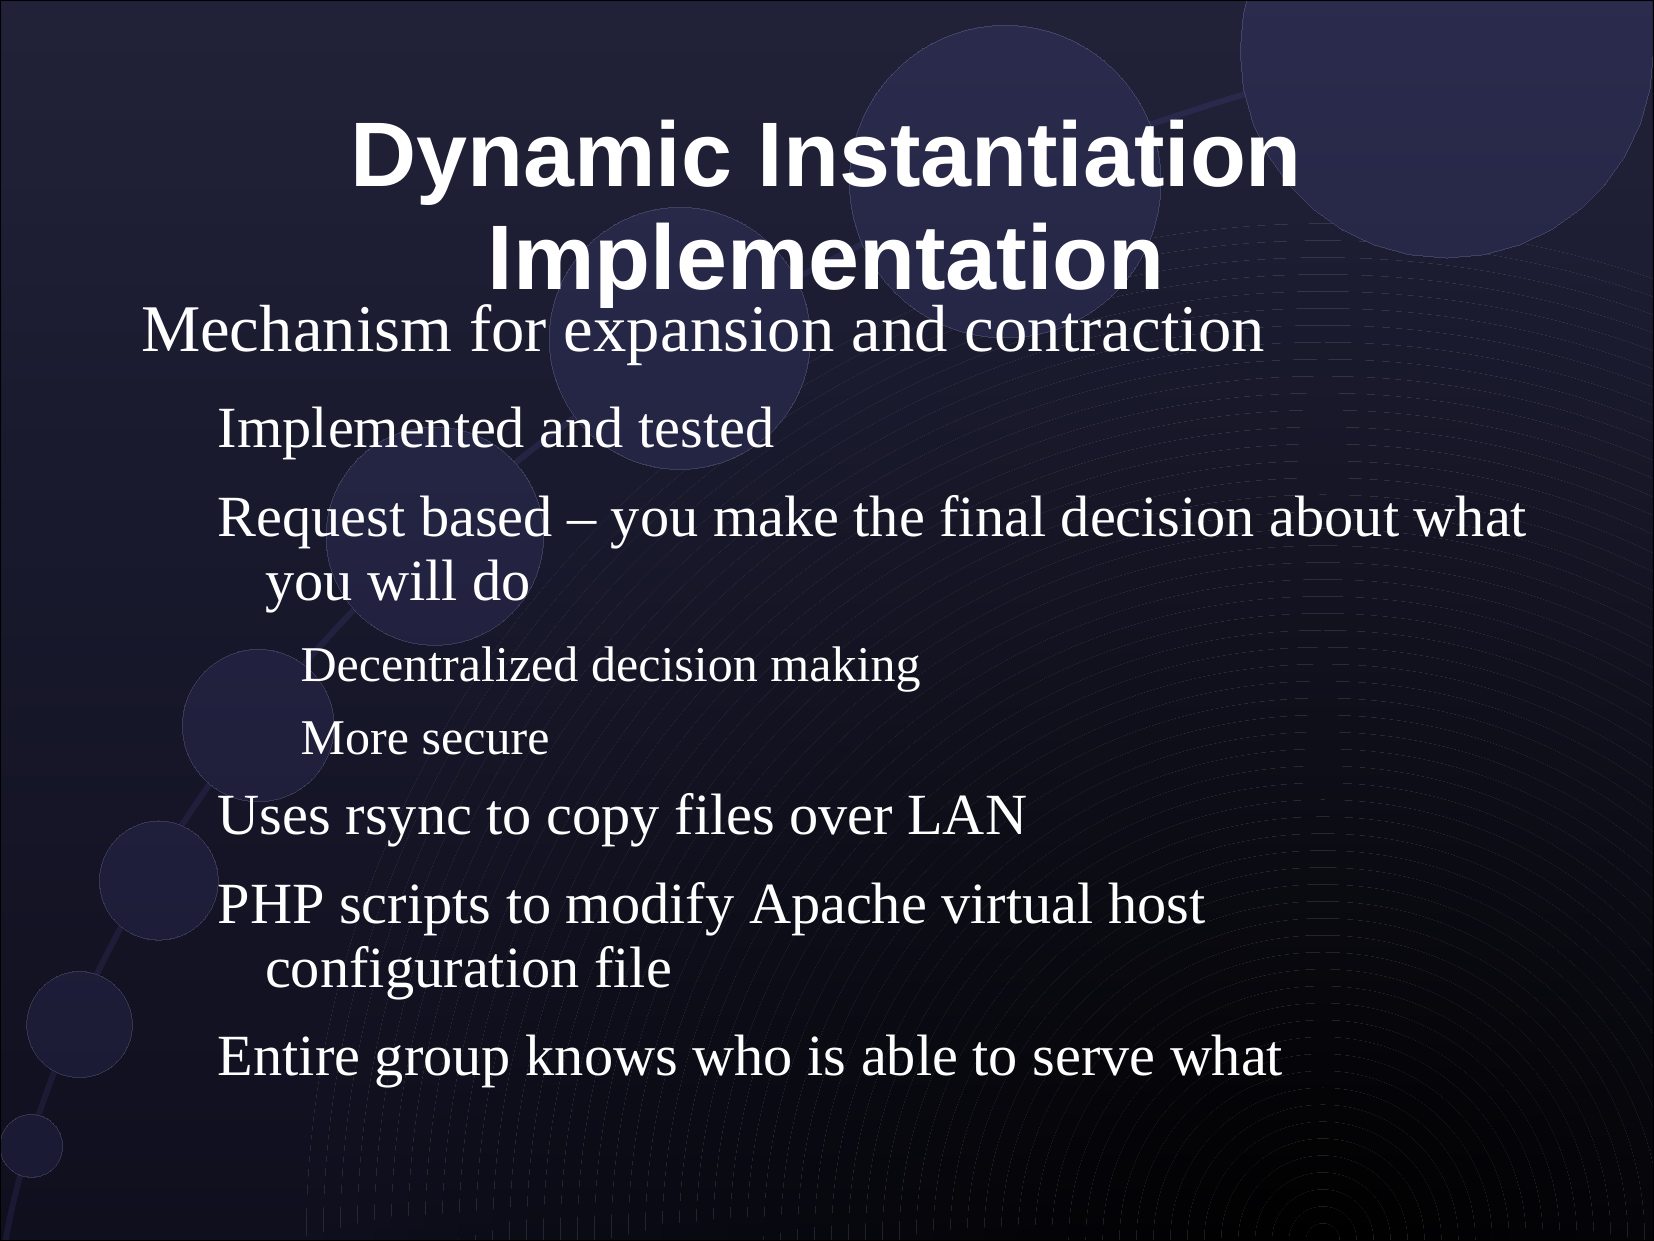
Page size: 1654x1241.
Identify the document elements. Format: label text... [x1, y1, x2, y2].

title Dynamic Instantiation Implementation [0, 102, 1654, 311]
list Mechanism for expansion and contraction Implemented and tested Request based – you make the final decision about what you will do Decentralized decision making More secure Uses rsync to copy files over LAN PHP scripts to modify Apache virtual host configuration file Entire group knows who is able to serve what [123, 292, 1536, 1089]
